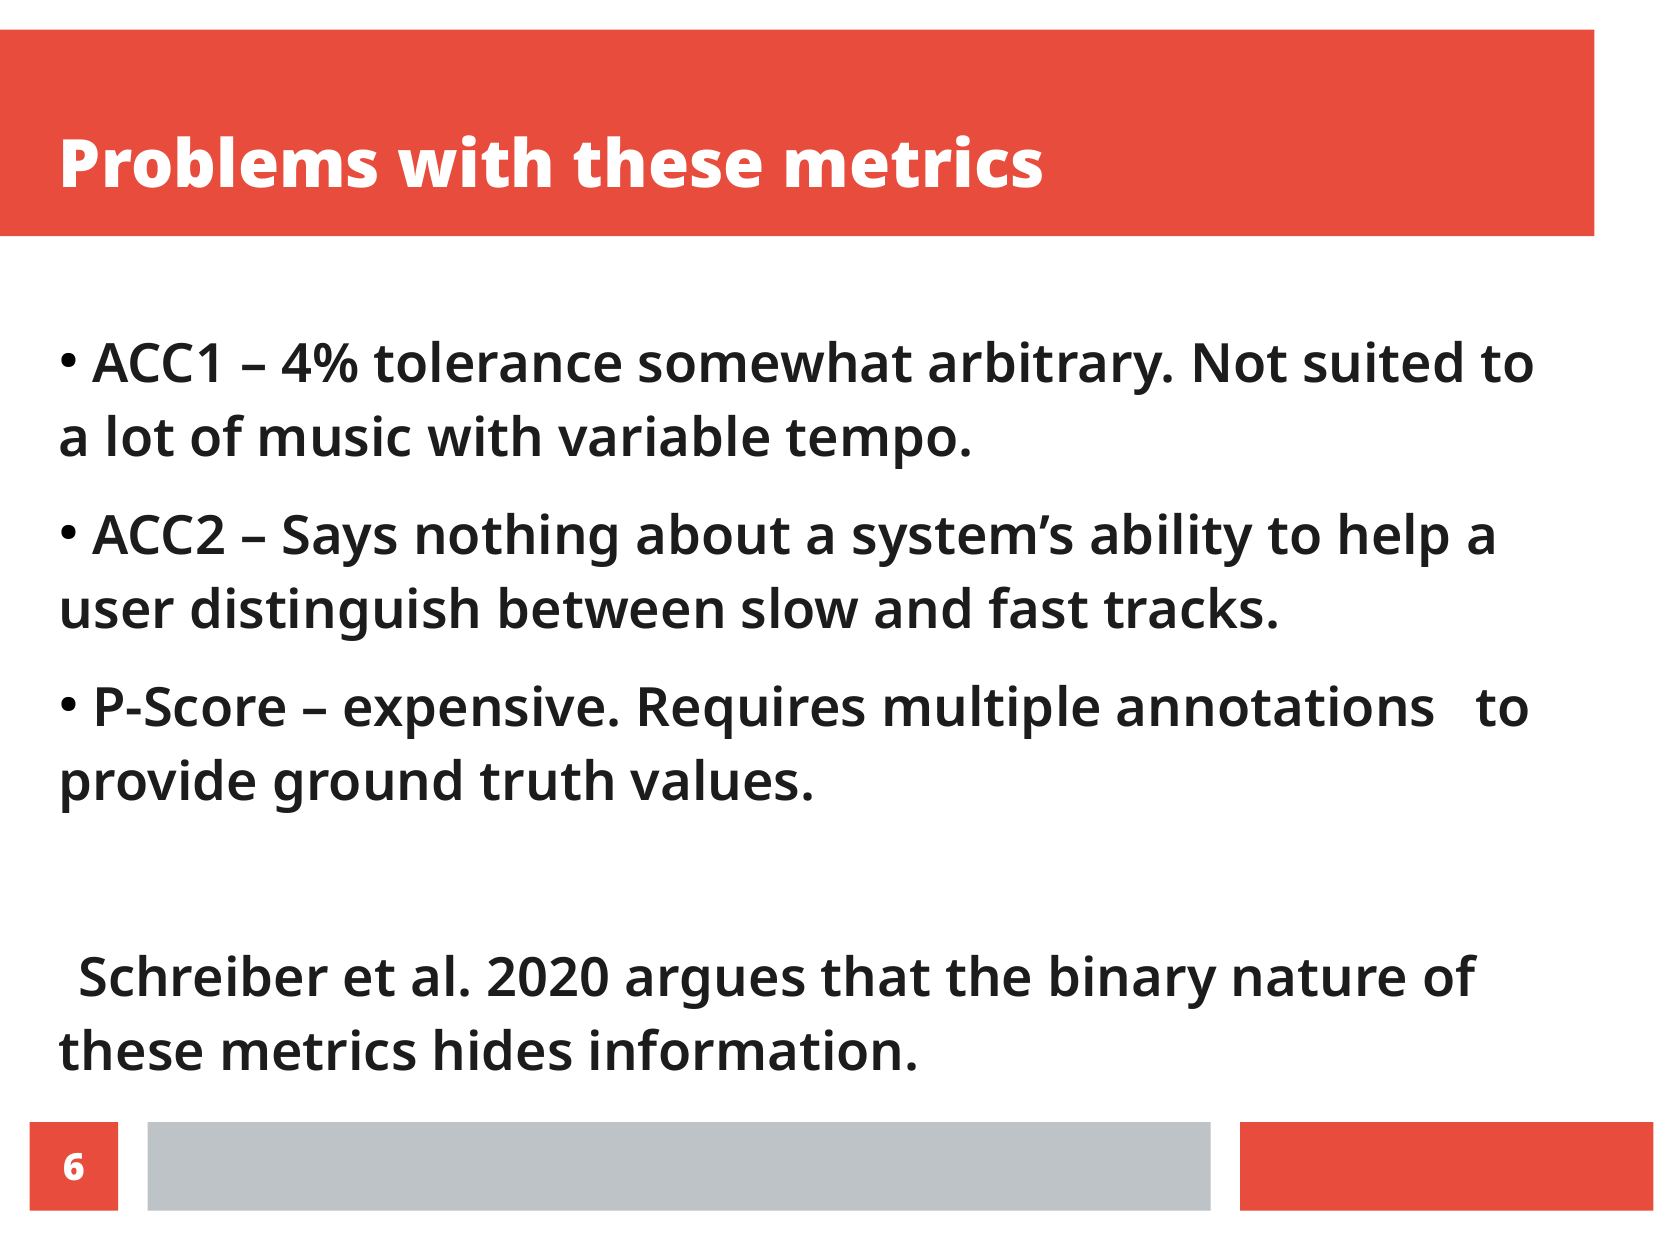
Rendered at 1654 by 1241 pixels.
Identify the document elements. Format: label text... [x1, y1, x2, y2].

list ACC1 – 4% tolerance somewhat arbitrary. Not suited to a lot of music with variable tempo. ACC2 – Says nothing about a system’s ability to help a user distinguish between slow and fast tracks. P-Score – expensive. Requires multiple annotations to provide ground truth values. Schreiber et al. 2020 argues that the binary nature of these metrics hides information. [59, 324, 1565, 1093]
title Problems with these metrics [59, 59, 1595, 207]
